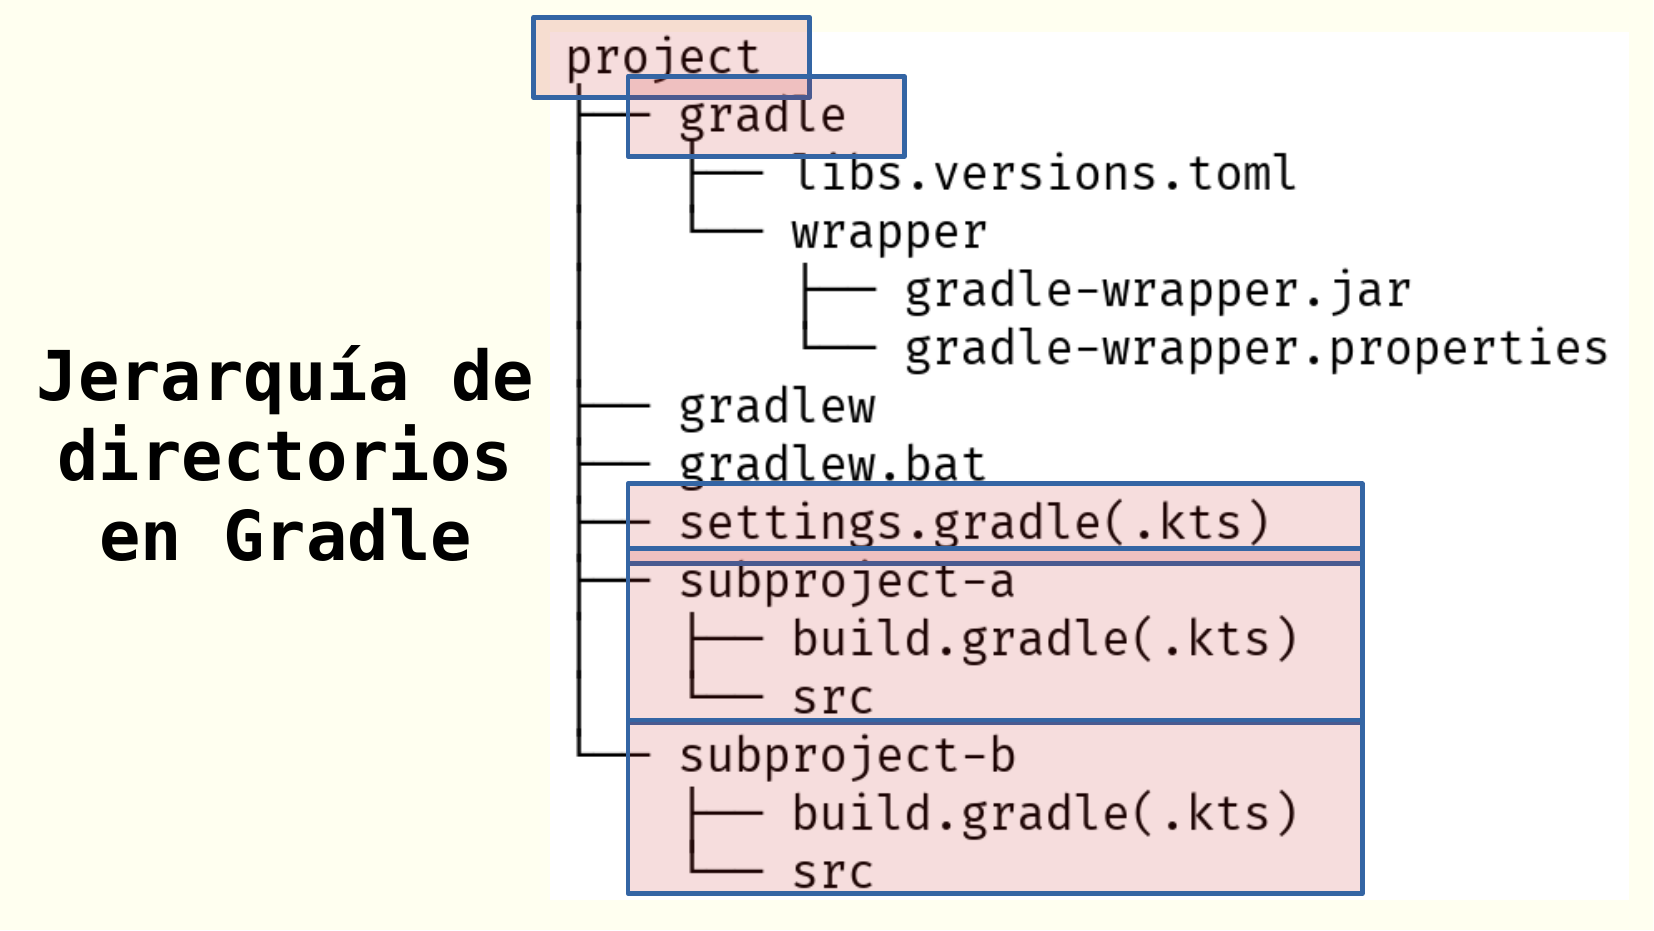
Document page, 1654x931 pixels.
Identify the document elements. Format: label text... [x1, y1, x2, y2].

text_box [533, 17, 905, 157]
title Jerarquía de directorios en Gradle [13, 0, 559, 919]
picture [550, 32, 1629, 900]
text_box [627, 483, 1363, 894]
